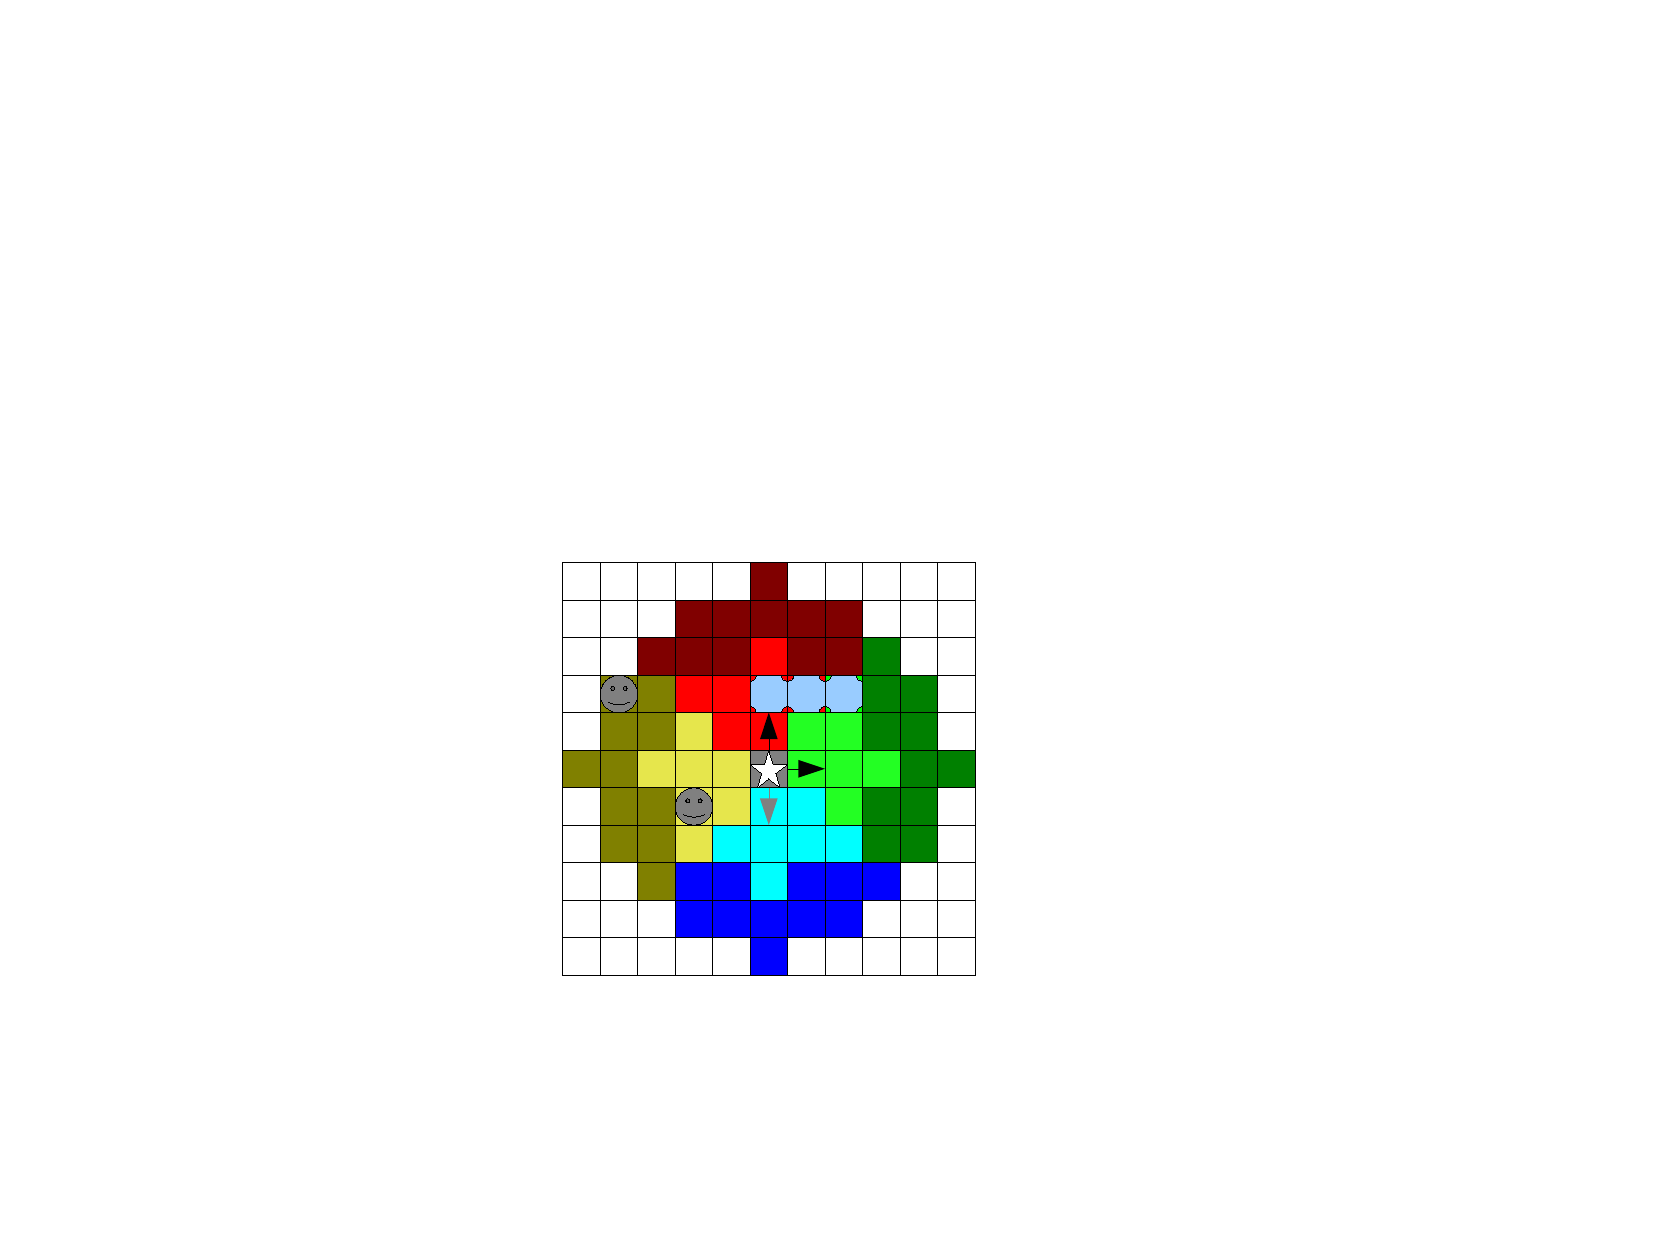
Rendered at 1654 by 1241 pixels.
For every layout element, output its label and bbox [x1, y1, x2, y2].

text_box [562, 562, 976, 976]
